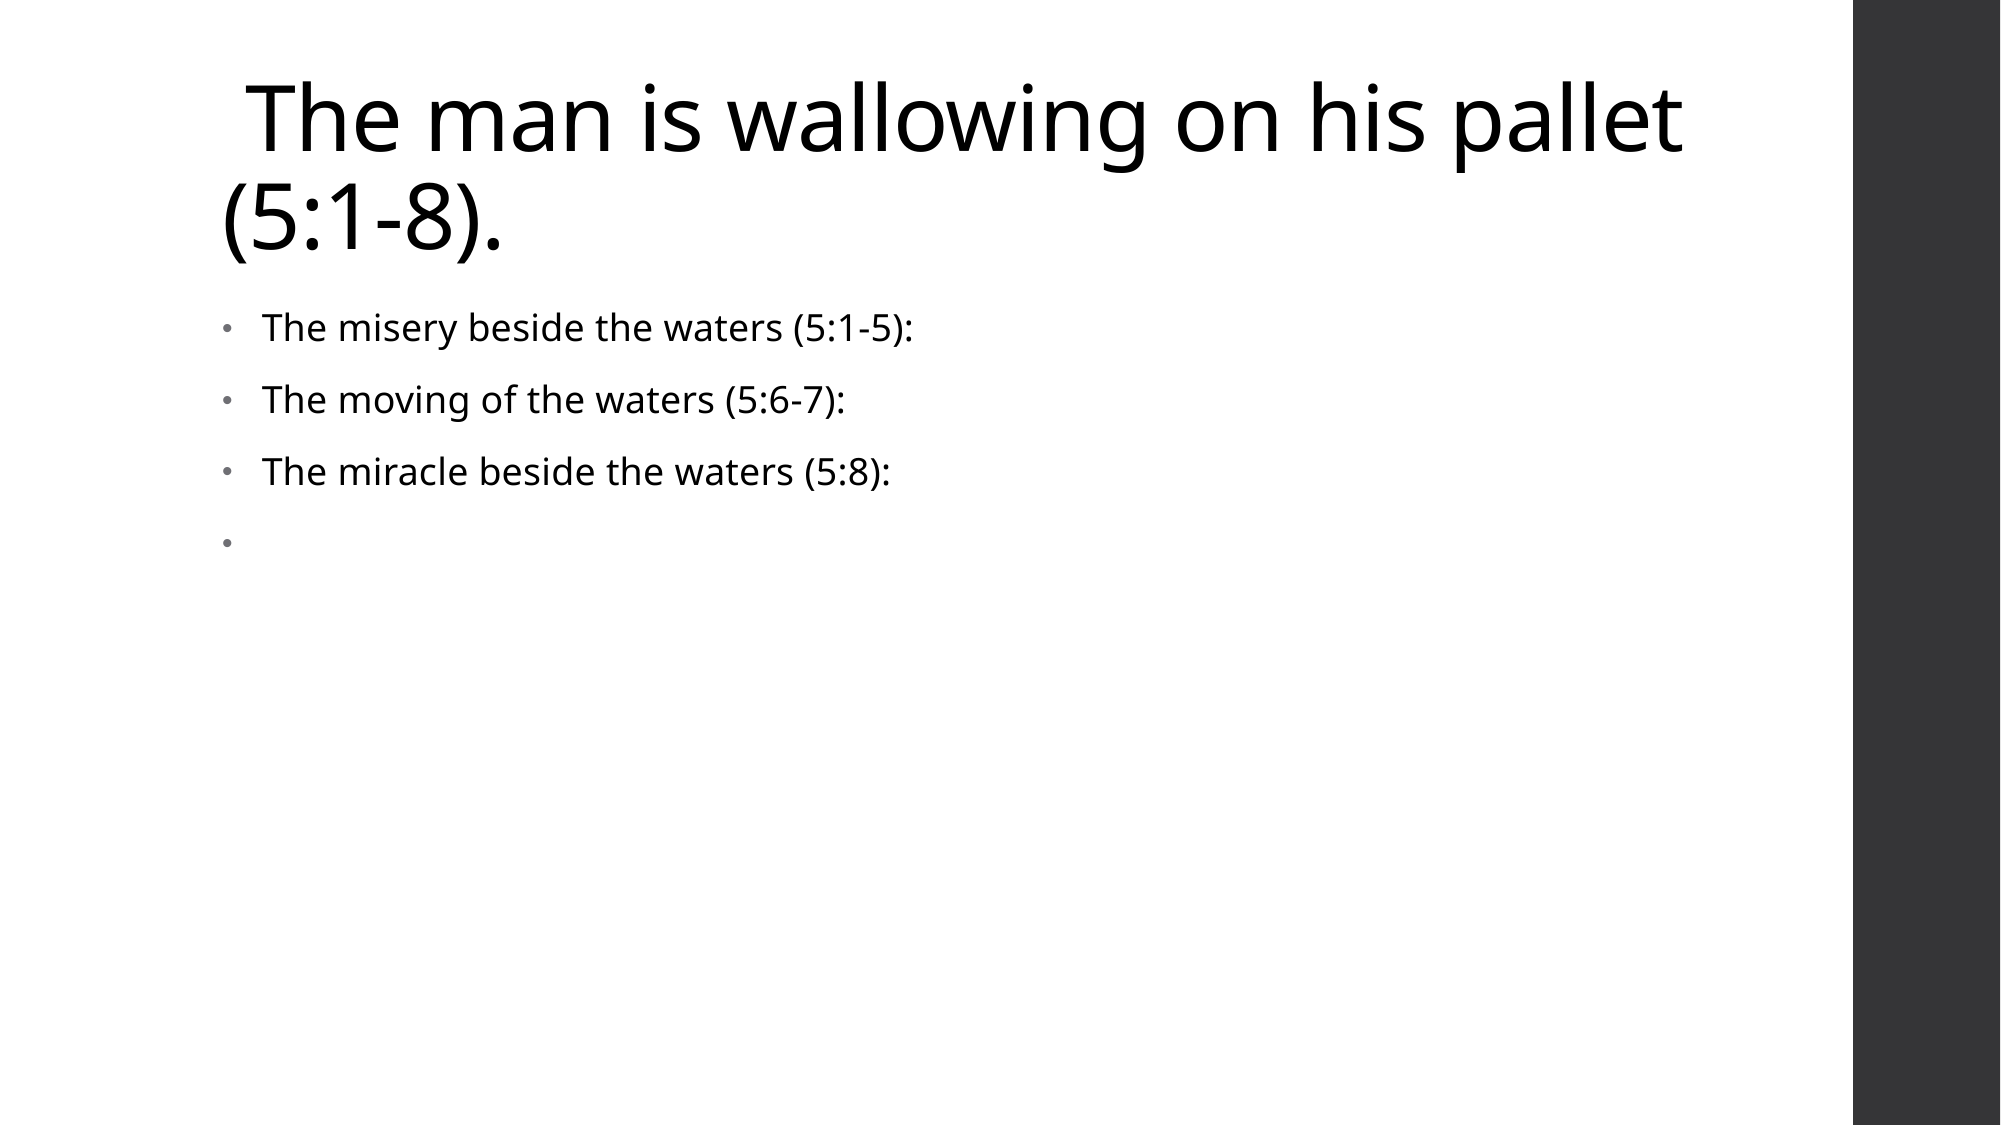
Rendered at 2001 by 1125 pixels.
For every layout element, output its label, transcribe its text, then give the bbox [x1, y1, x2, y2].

title The man is wallowing on his pallet (5:1-8). [206, 60, 1797, 278]
list The misery beside the waters (5:1-5): The moving of the waters (5:6-7): The miracle beside the waters (5:8): [206, 299, 1617, 1014]
